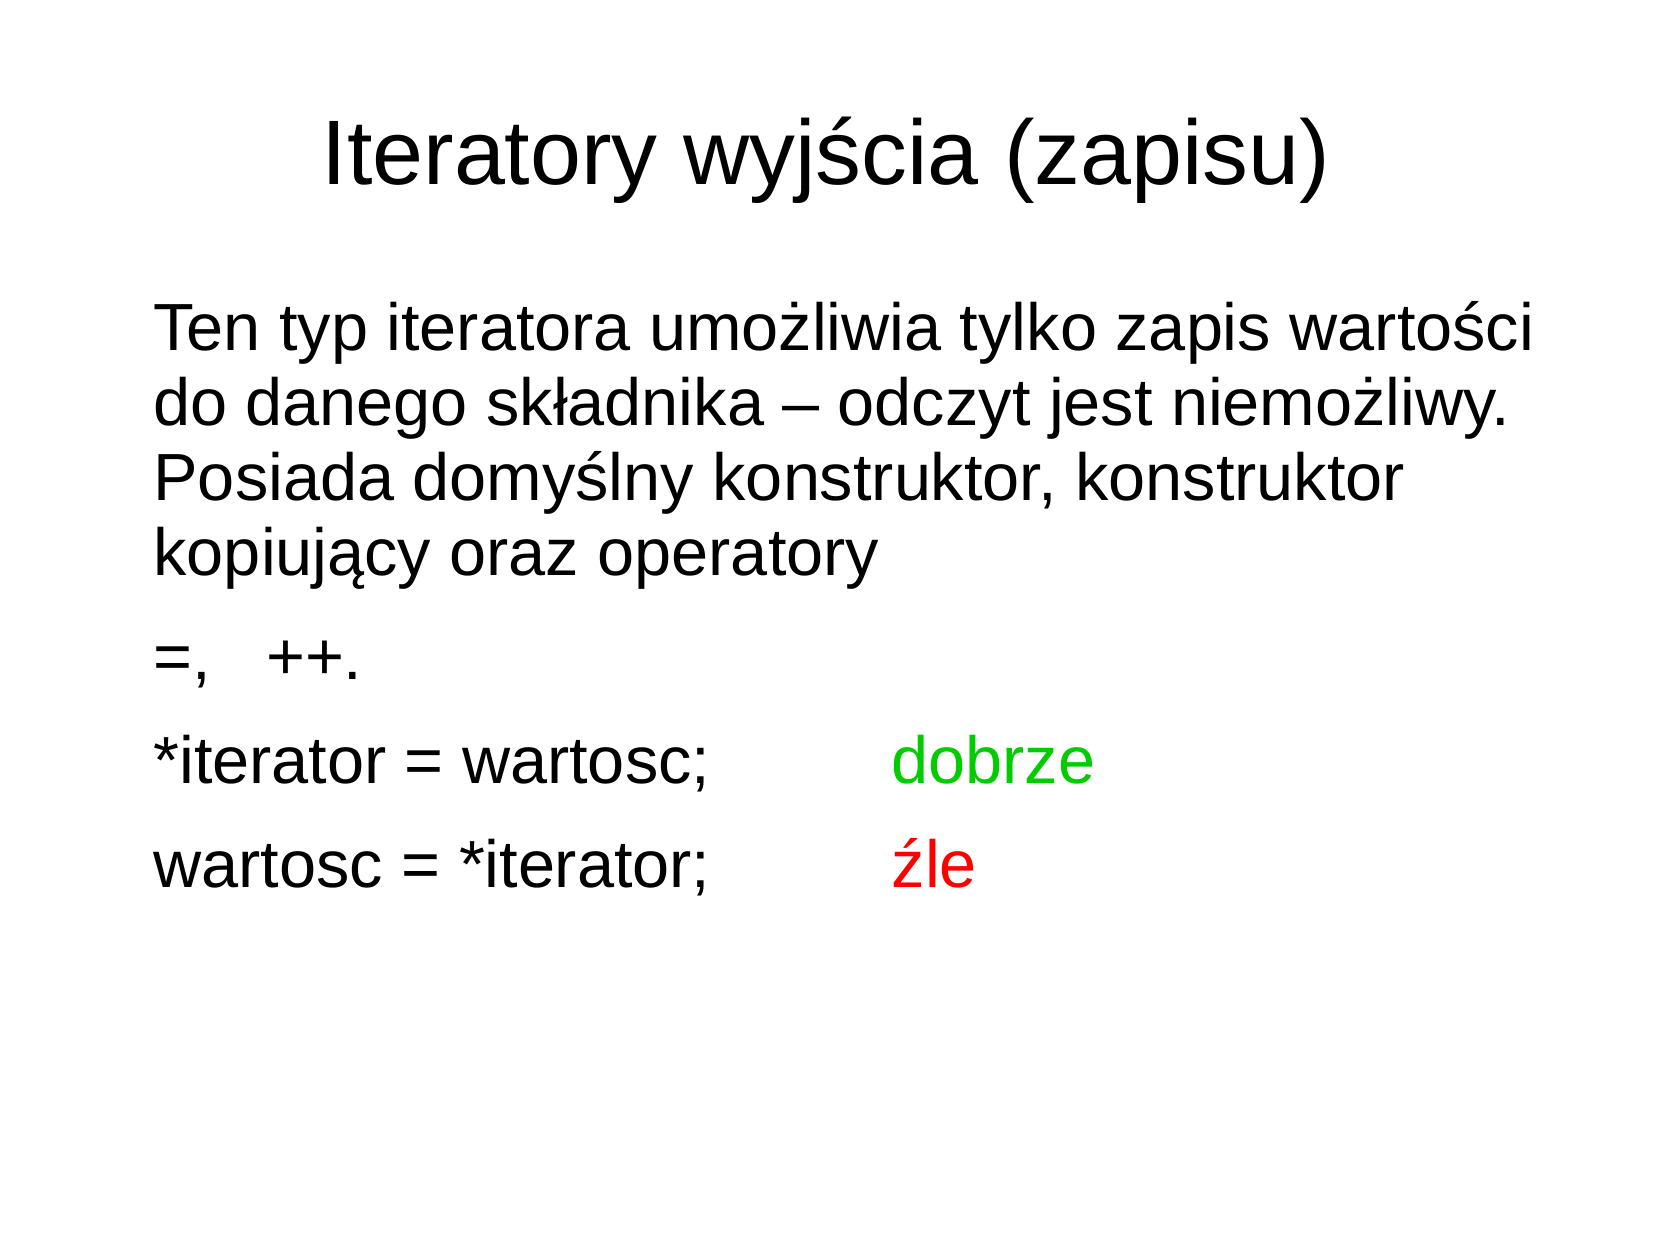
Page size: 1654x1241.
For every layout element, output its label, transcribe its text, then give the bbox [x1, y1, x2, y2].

list Ten typ iteratora umożliwia tylko zapis wartości do danego składnika – odczyt jest niemożliwy. Posiada domyślny konstruktor, konstruktor kopiujący oraz operatory =, ++. *iterator = wartosc; dobrze wartosc = *iterator; źle [82, 290, 1571, 1109]
title Iteratory wyjścia (zapisu) [82, 49, 1571, 257]
